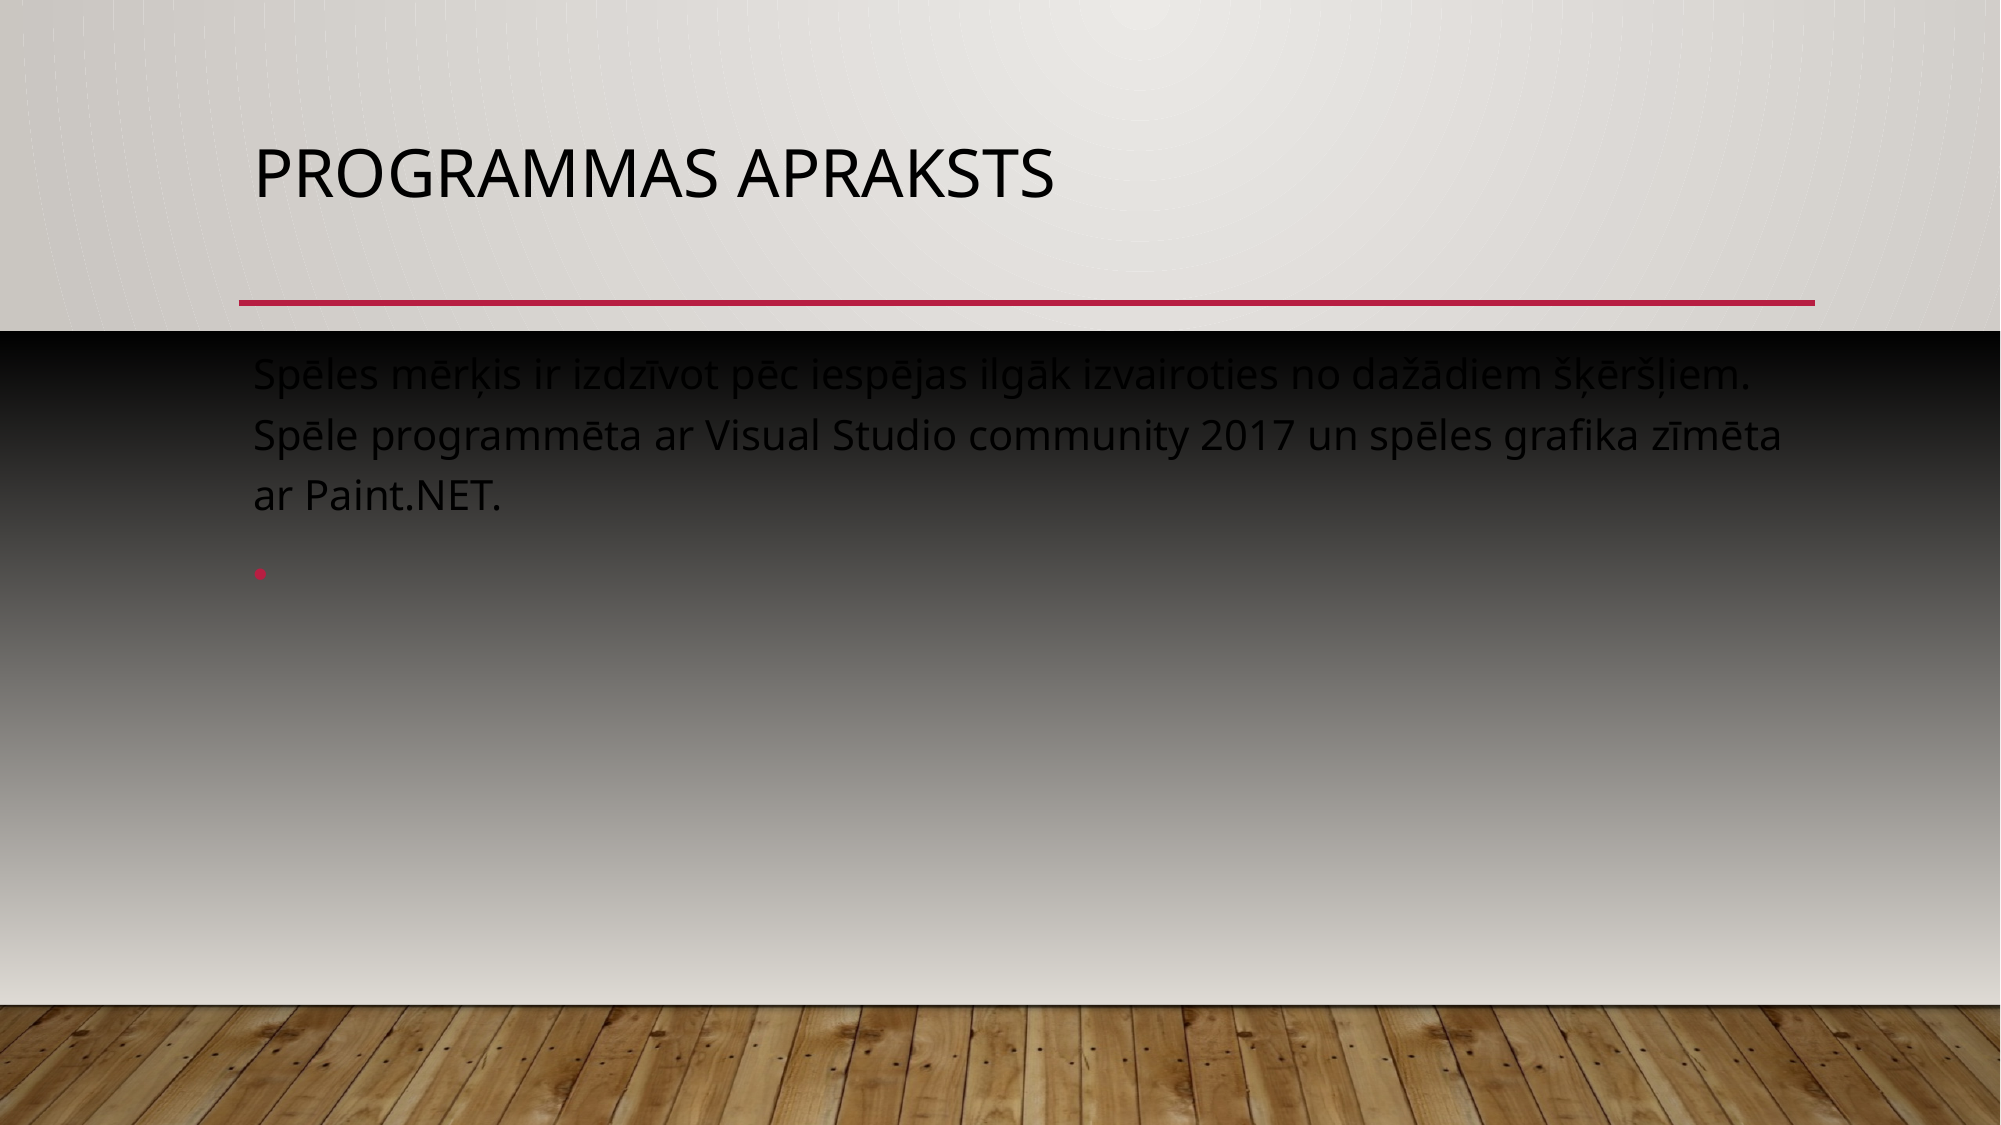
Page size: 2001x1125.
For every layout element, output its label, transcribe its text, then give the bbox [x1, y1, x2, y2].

list Spēles mērķis ir izdzīvot pēc iespējas ilgāk izvairoties no dažādiem šķēršļiem. Spēle programmēta ar Visual Studio community 2017 un spēles grafika zīmēta ar Paint.NET. [238, 330, 1814, 897]
title Programmas apraksts [238, 131, 1814, 305]
